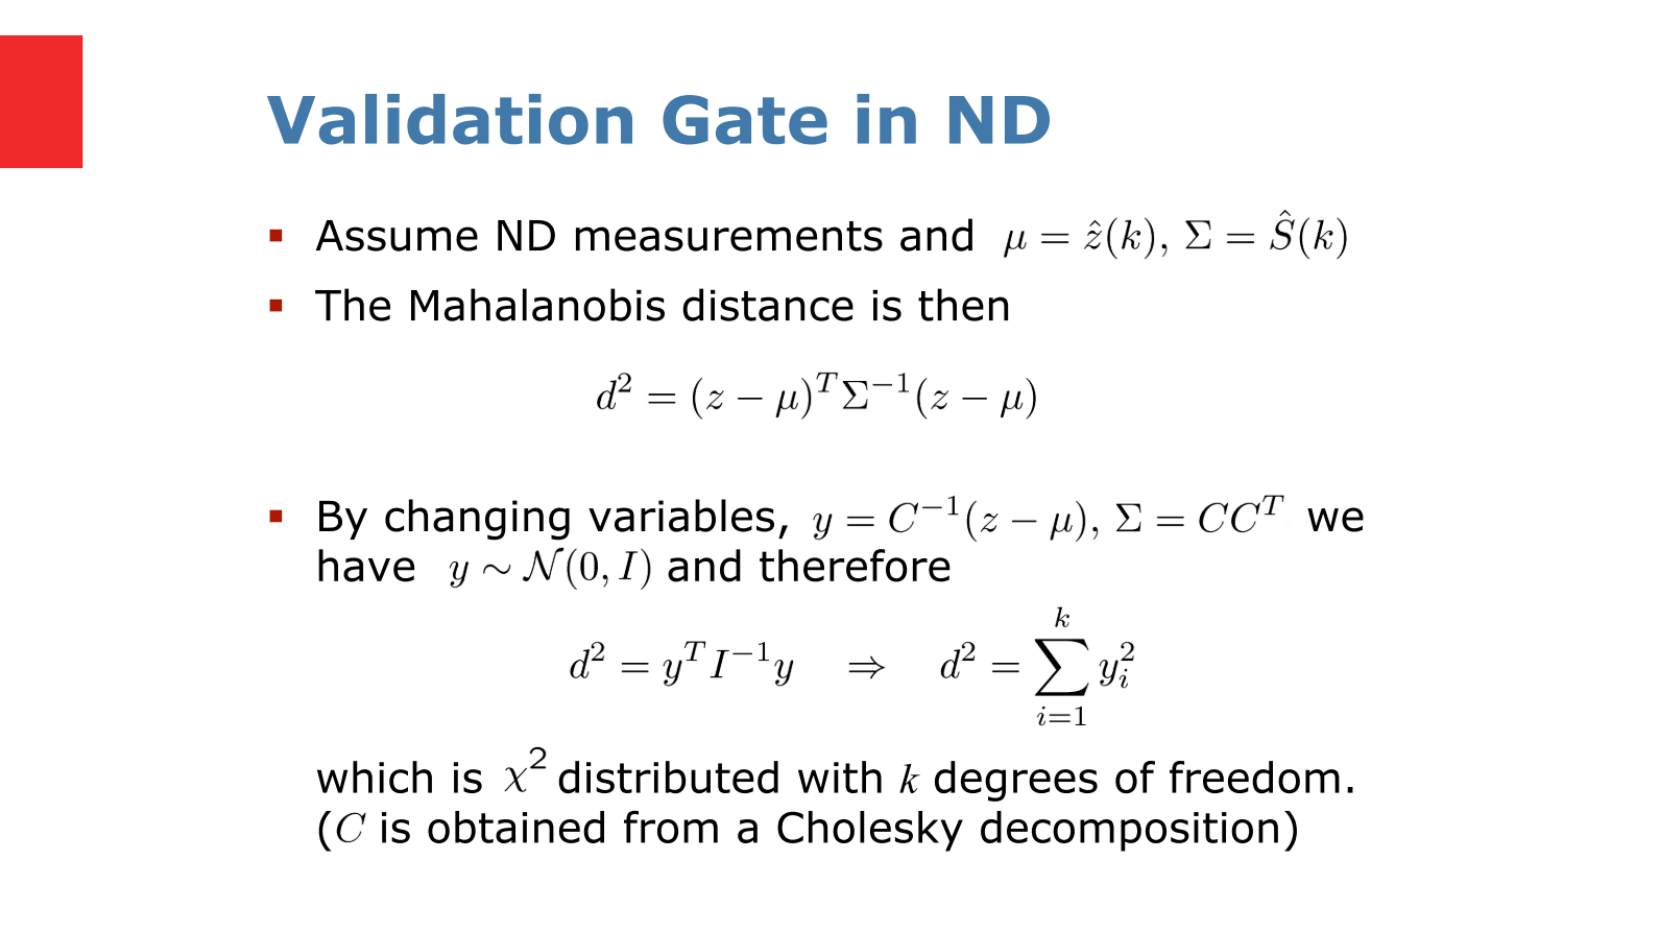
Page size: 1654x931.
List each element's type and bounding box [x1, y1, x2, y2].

picture [118, 0, 1588, 931]
